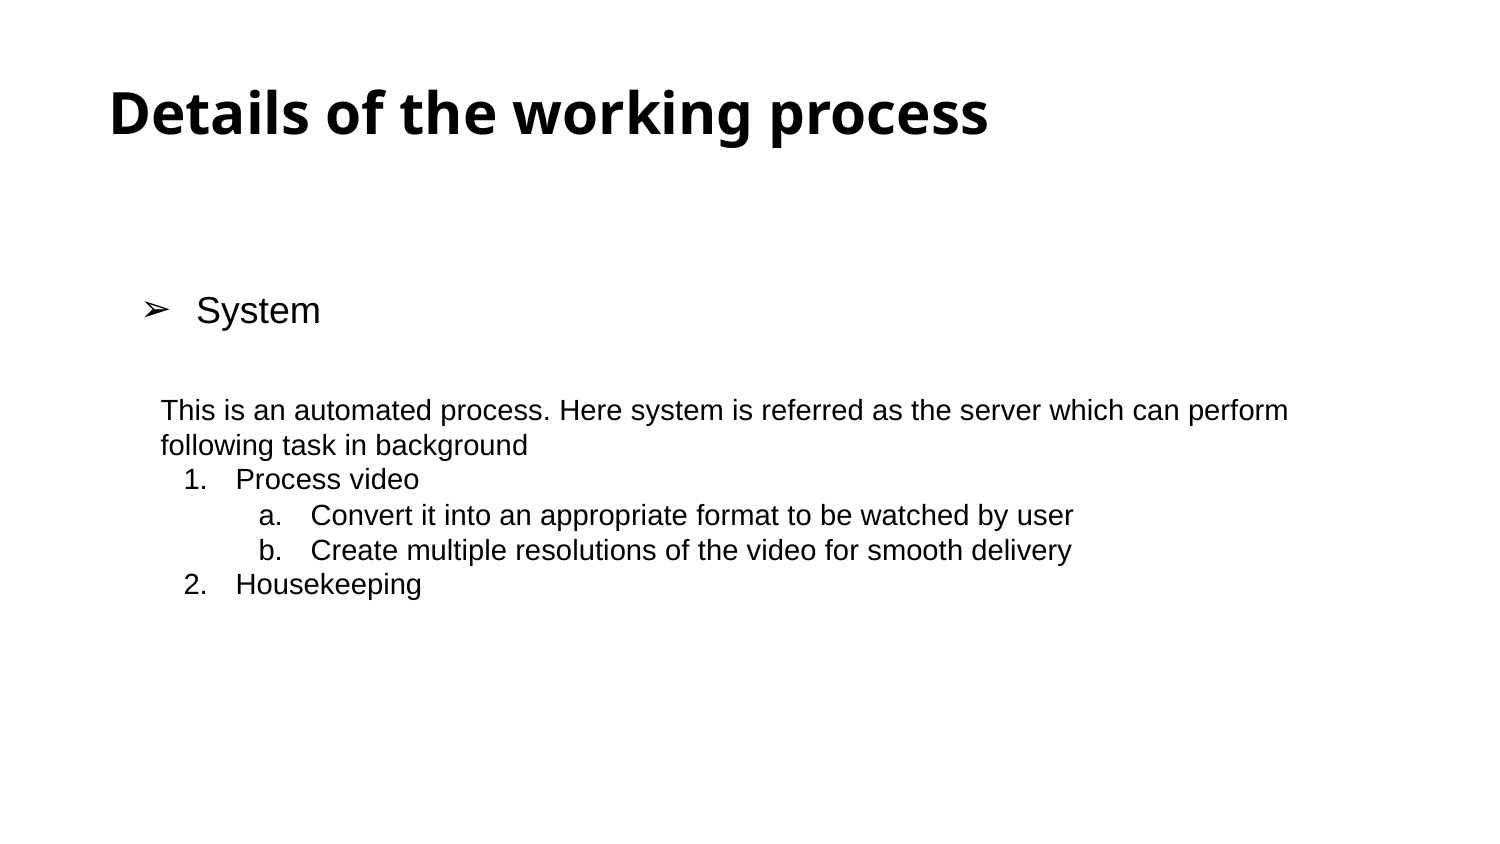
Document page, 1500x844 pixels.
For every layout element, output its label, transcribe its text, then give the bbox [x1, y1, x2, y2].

text_box System [106, 271, 1383, 347]
text_box This is an automated process. Here system is referred as the server which can perform following task in background Process video Convert it into an appropriate format to be watched by user Create multiple resolutions of the video for smooth delivery Housekeeping [145, 375, 1394, 616]
text_box Details of the working process [93, 61, 1380, 162]
